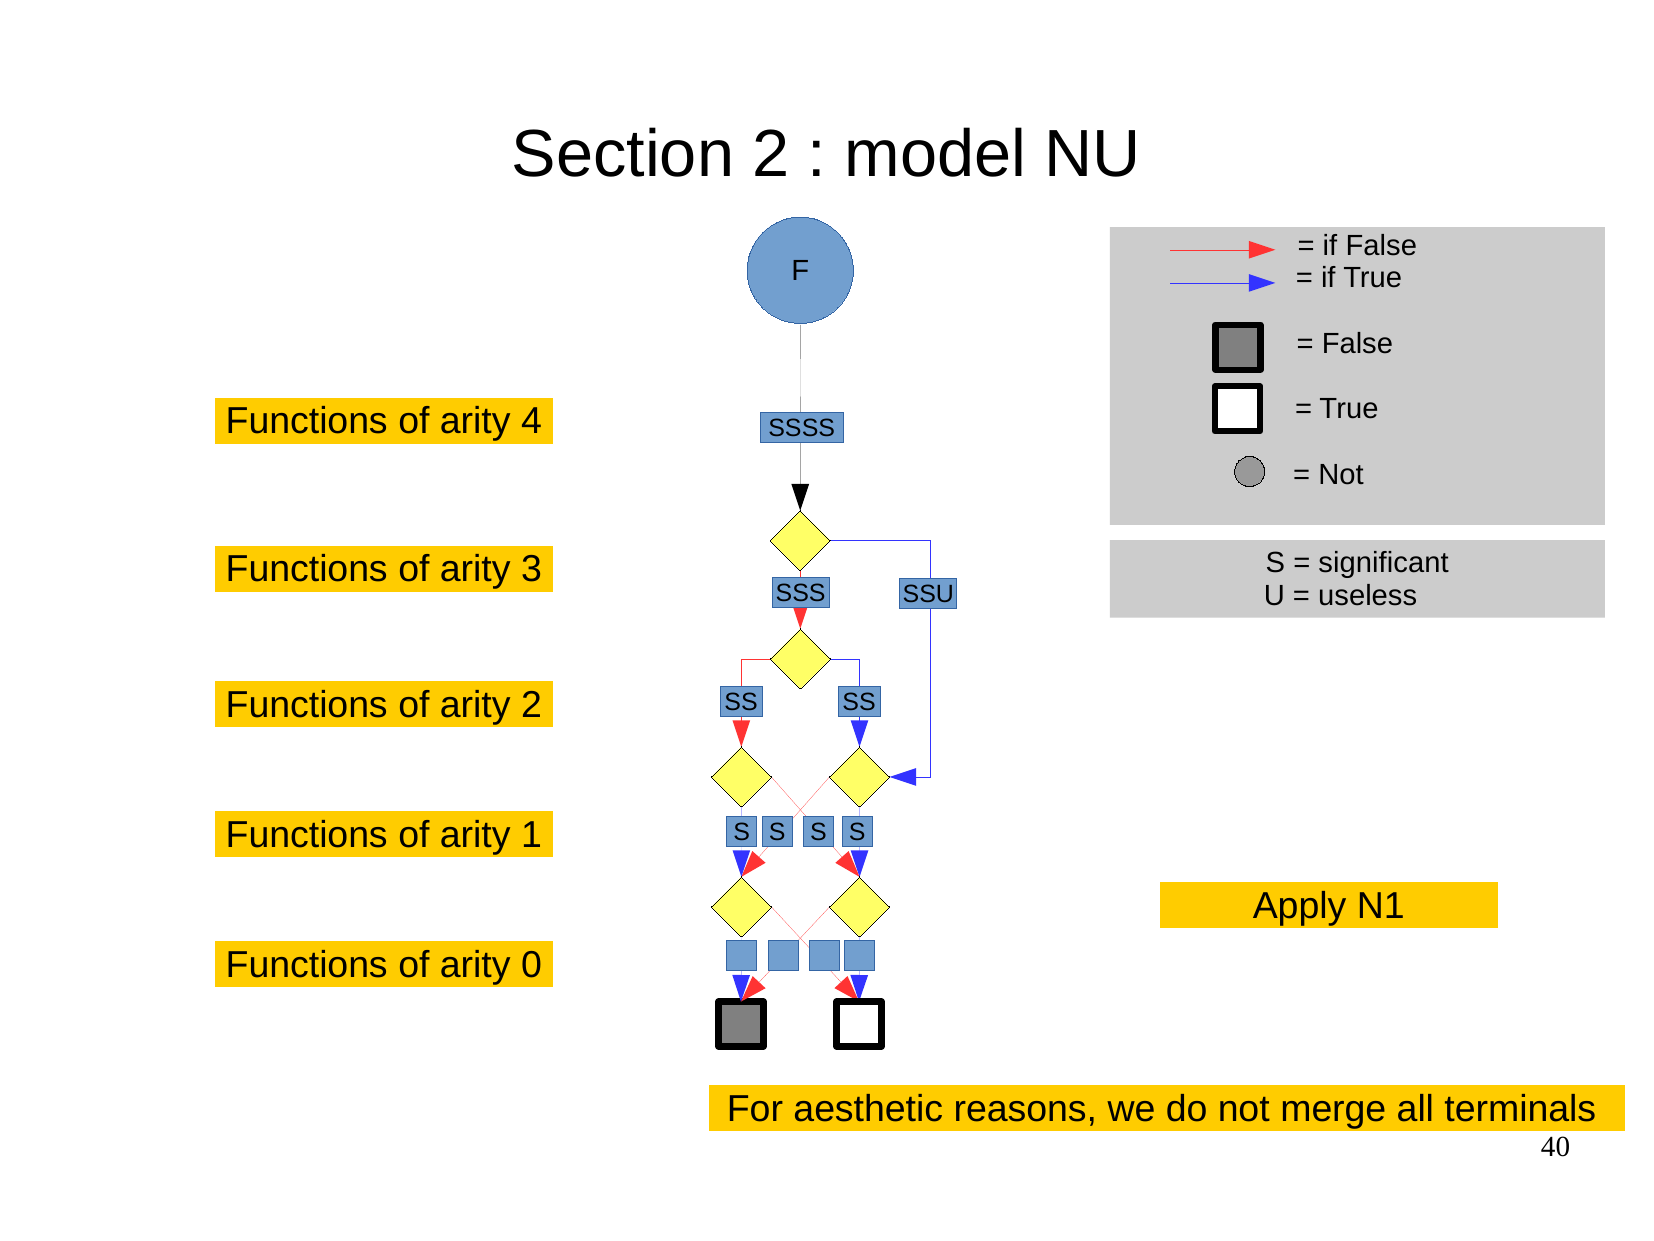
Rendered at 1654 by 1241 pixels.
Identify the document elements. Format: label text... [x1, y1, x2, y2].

text_box Functions of arity 4 [215, 398, 553, 444]
text_box [1234, 456, 1265, 487]
text_box For aesthetic reasons, we do not merge all terminals [709, 1085, 1625, 1131]
text_box S [762, 816, 793, 847]
text_box F [747, 257, 854, 324]
text_box SS [838, 686, 881, 717]
text_box S [726, 816, 757, 847]
text_box [836, 1001, 882, 1047]
text_box S [842, 816, 873, 847]
text_box [829, 746, 890, 807]
text_box [726, 940, 757, 971]
text_box S [803, 816, 834, 847]
text_box Functions of arity 1 [215, 811, 553, 857]
text_box [829, 876, 890, 937]
text_box Functions of arity 3 [215, 546, 553, 592]
text_box [770, 510, 831, 571]
text_box [718, 1001, 764, 1047]
text_box [1215, 324, 1261, 370]
text_box [768, 940, 799, 971]
title Section 2 : model NU [82, 49, 1571, 257]
text_box [711, 746, 772, 807]
text_box [770, 628, 831, 689]
text_box [844, 940, 875, 971]
text_box SSU [899, 578, 957, 609]
text_box SS [720, 686, 763, 717]
text_box [1215, 386, 1261, 432]
text_box Apply N1 [1160, 882, 1498, 928]
text_box SSS [772, 577, 830, 608]
text_box S = significant U = useless [1109, 540, 1605, 618]
text_box = if False = if True = False = True = Not [1109, 227, 1605, 525]
text_box [711, 876, 772, 937]
text_box Functions of arity 2 [215, 681, 553, 727]
text_box Functions of arity 0 [215, 941, 553, 987]
text_box SSSS [760, 412, 844, 443]
text_box [809, 940, 840, 971]
